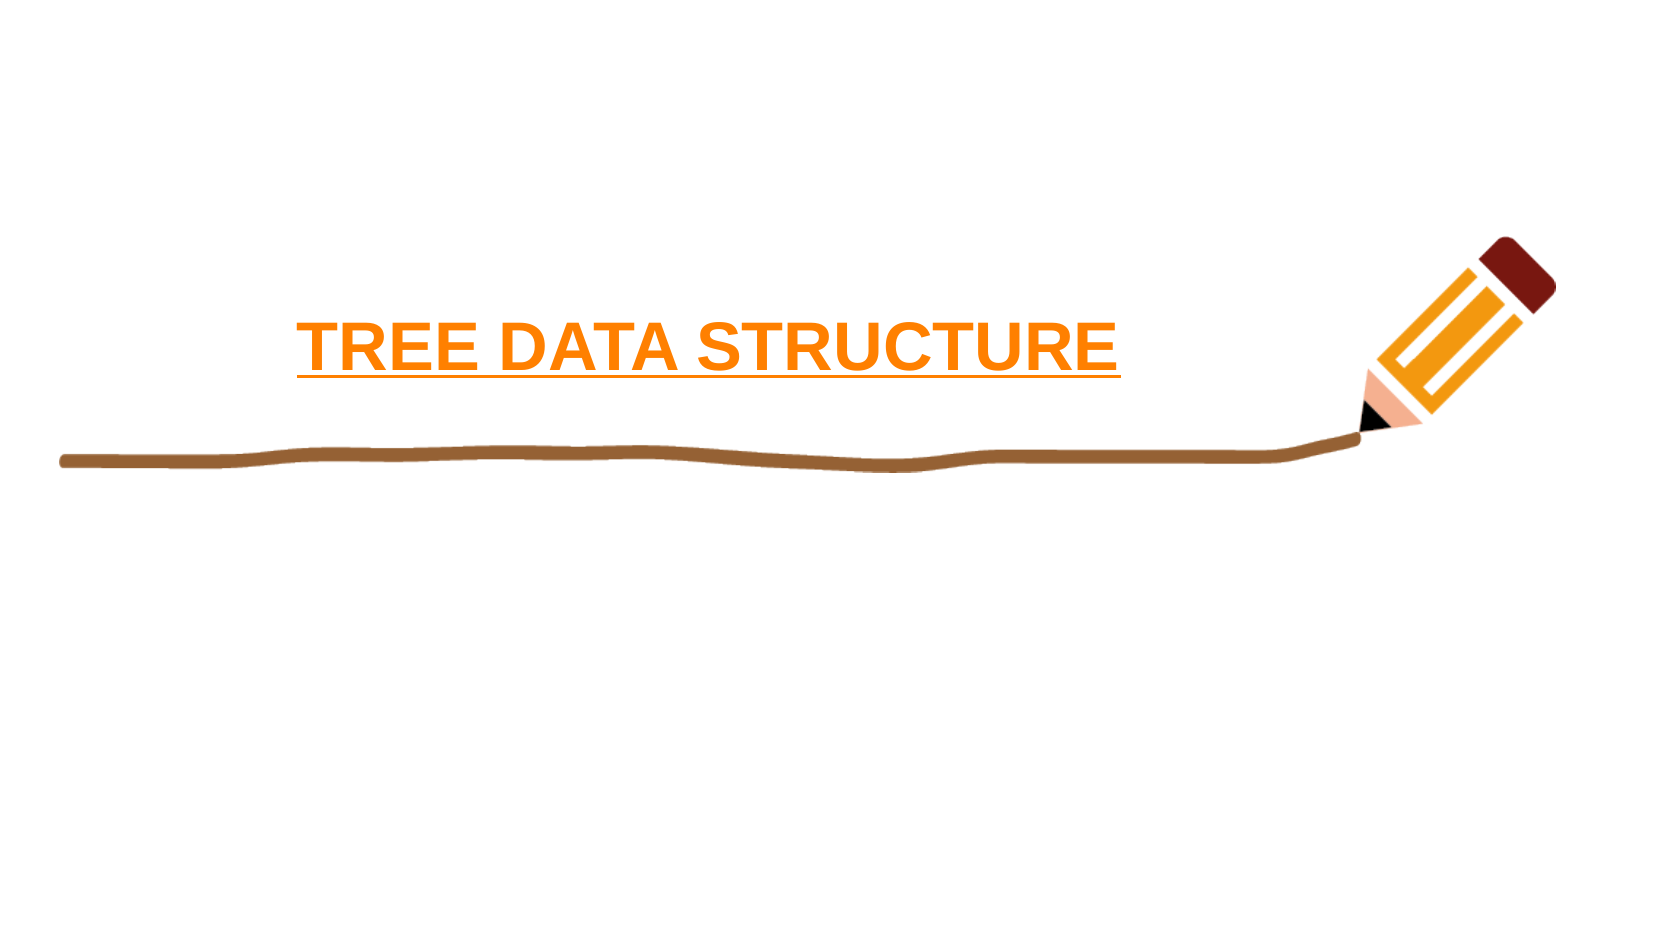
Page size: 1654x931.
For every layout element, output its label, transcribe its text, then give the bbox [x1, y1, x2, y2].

title TREE DATA STRUCTURE [88, 265, 1329, 429]
picture [59, 236, 1556, 473]
